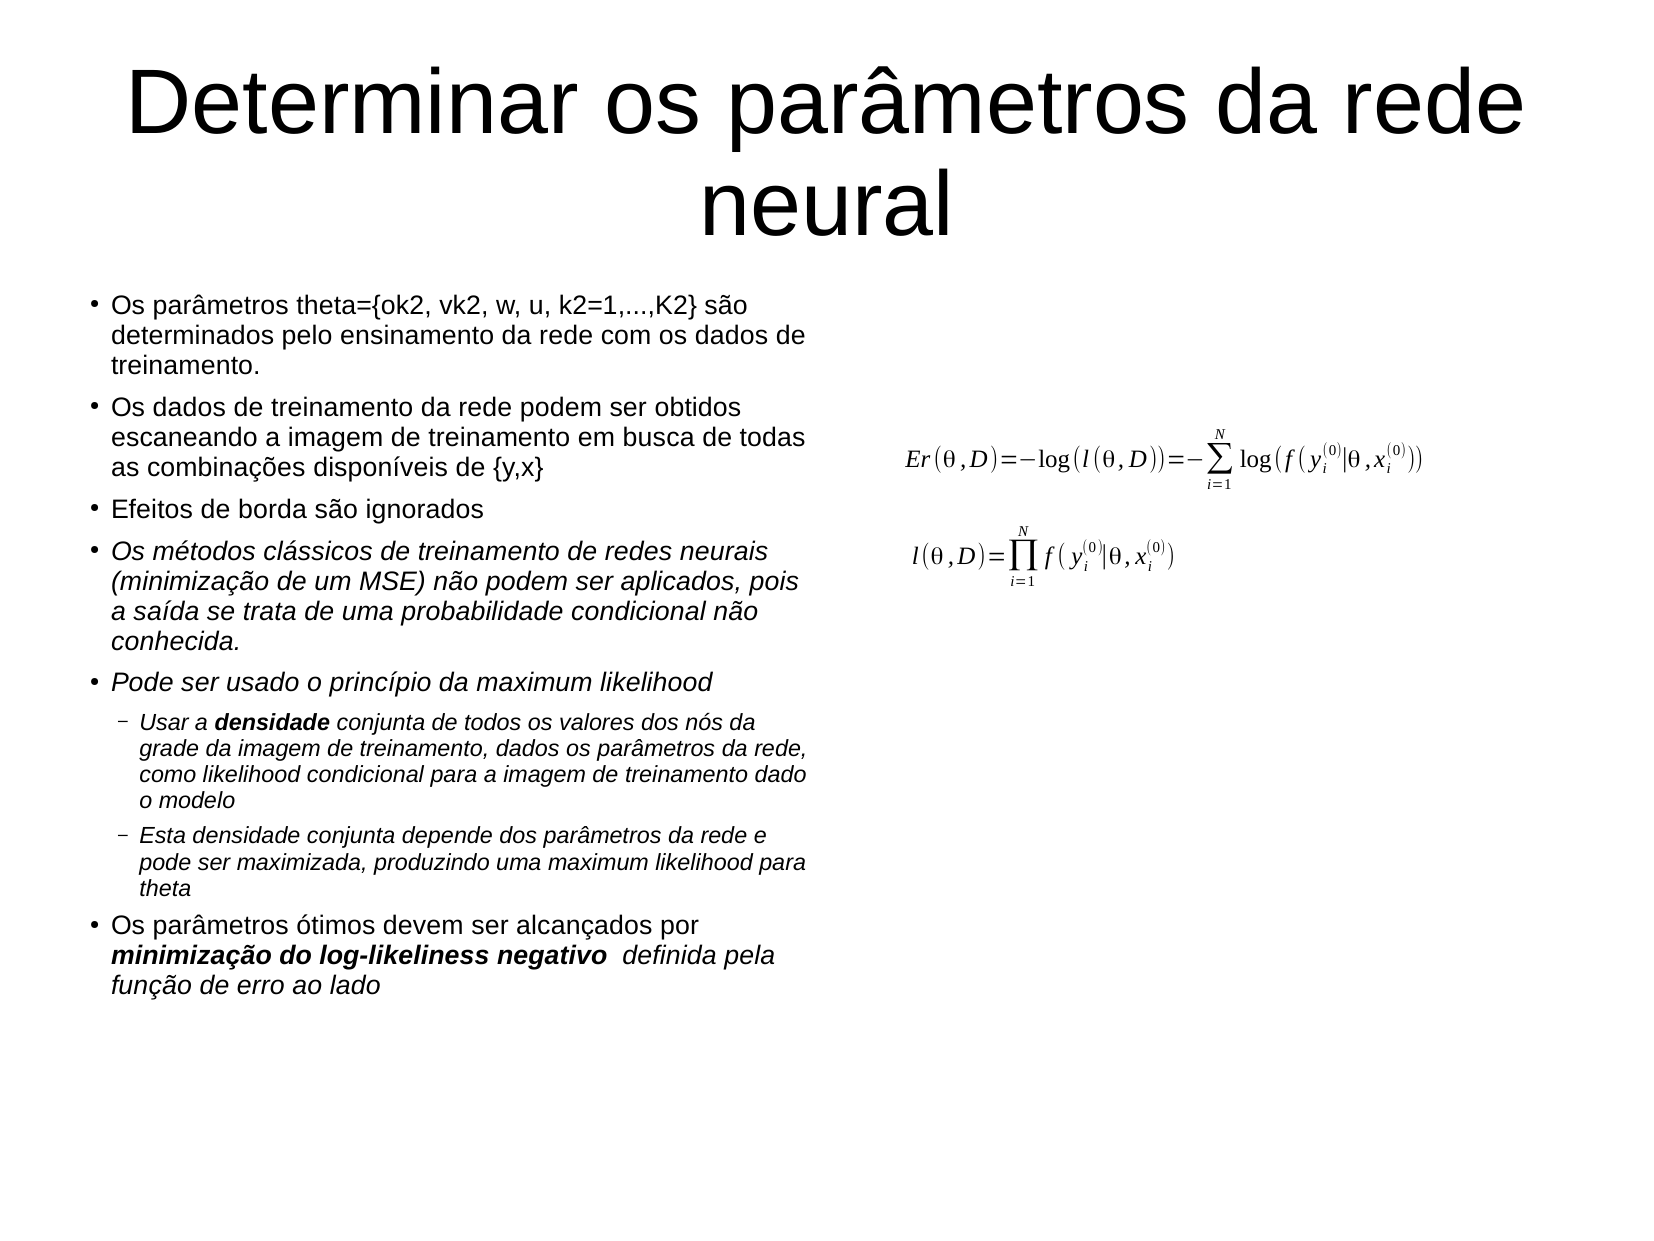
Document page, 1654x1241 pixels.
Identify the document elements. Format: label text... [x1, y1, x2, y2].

title Determinar os parâmetros da rede neural [82, 49, 1571, 257]
chart [897, 425, 1430, 494]
list Os parâmetros theta={ok2, vk2, w, u, k2=1,...,K2} são determinados pelo ensinamento da rede com os dados de treinamento. Os dados de treinamento da rede podem ser obtidos escaneando a imagem de treinamento em busca de todas as combinações disponíveis de {y,x} Efeitos de borda são ignorados Os métodos clássicos de treinamento de redes neurais (minimização de um MSE) não podem ser aplicados, pois a saída se trata de uma probabilidade condicional não conhecida. Pode ser usado o princípio da maximum likelihood Usar a densidade conjunta de todos os valores dos nós da grade da imagem de treinamento, dados os parâmetros da rede, como likelihood condicional para a imagem de treinamento dado o modelo Esta densidade conjunta depende dos parâmetros da rede e pode ser maximizada, produzindo uma maximum likelihood para theta Os parâmetros ótimos devem ser alcançados por minimização do log-likeliness negativo definida pela função de erro ao lado [82, 290, 809, 1010]
chart [905, 522, 1182, 591]
